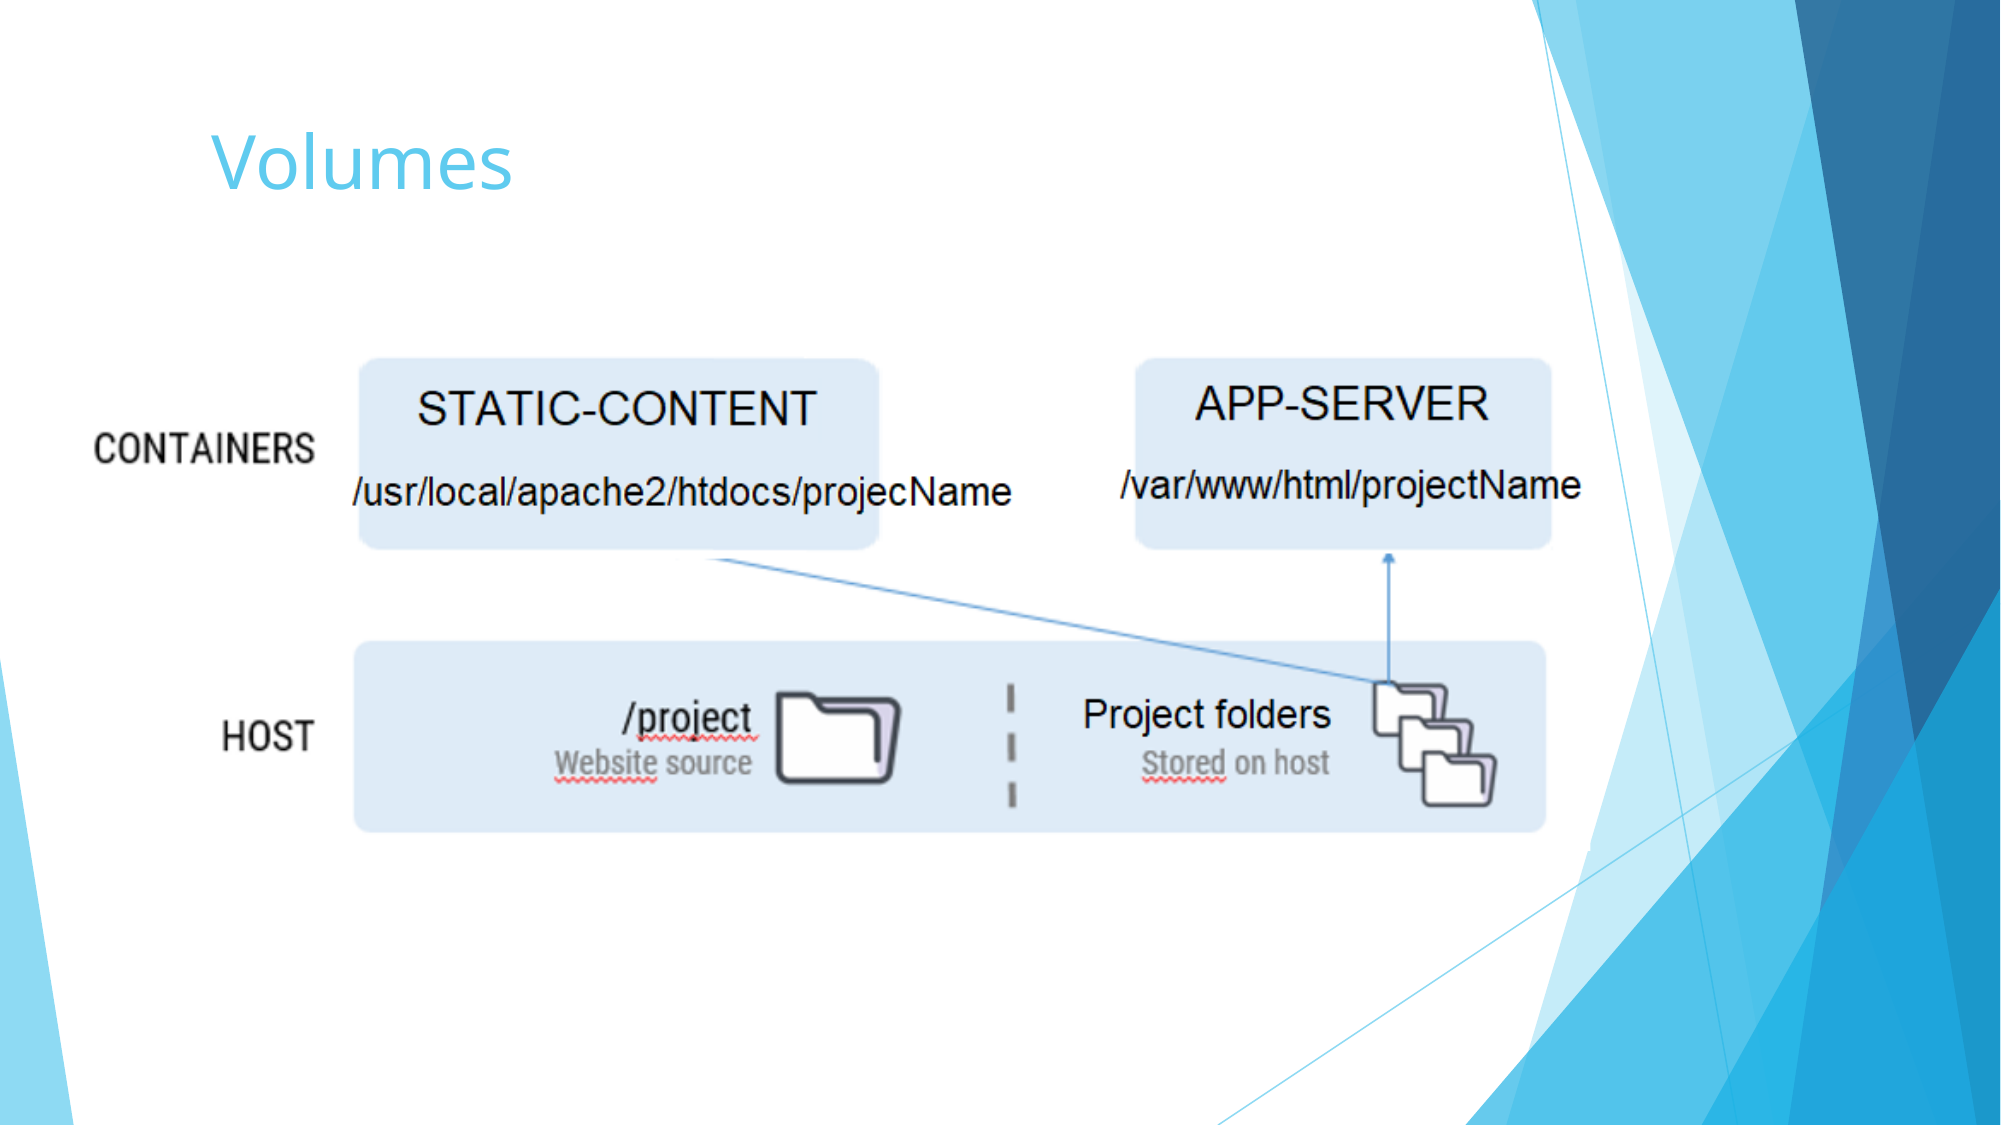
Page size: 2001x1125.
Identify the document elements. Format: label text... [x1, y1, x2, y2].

picture [33, 323, 1591, 851]
title Volumes [197, 107, 1608, 324]
